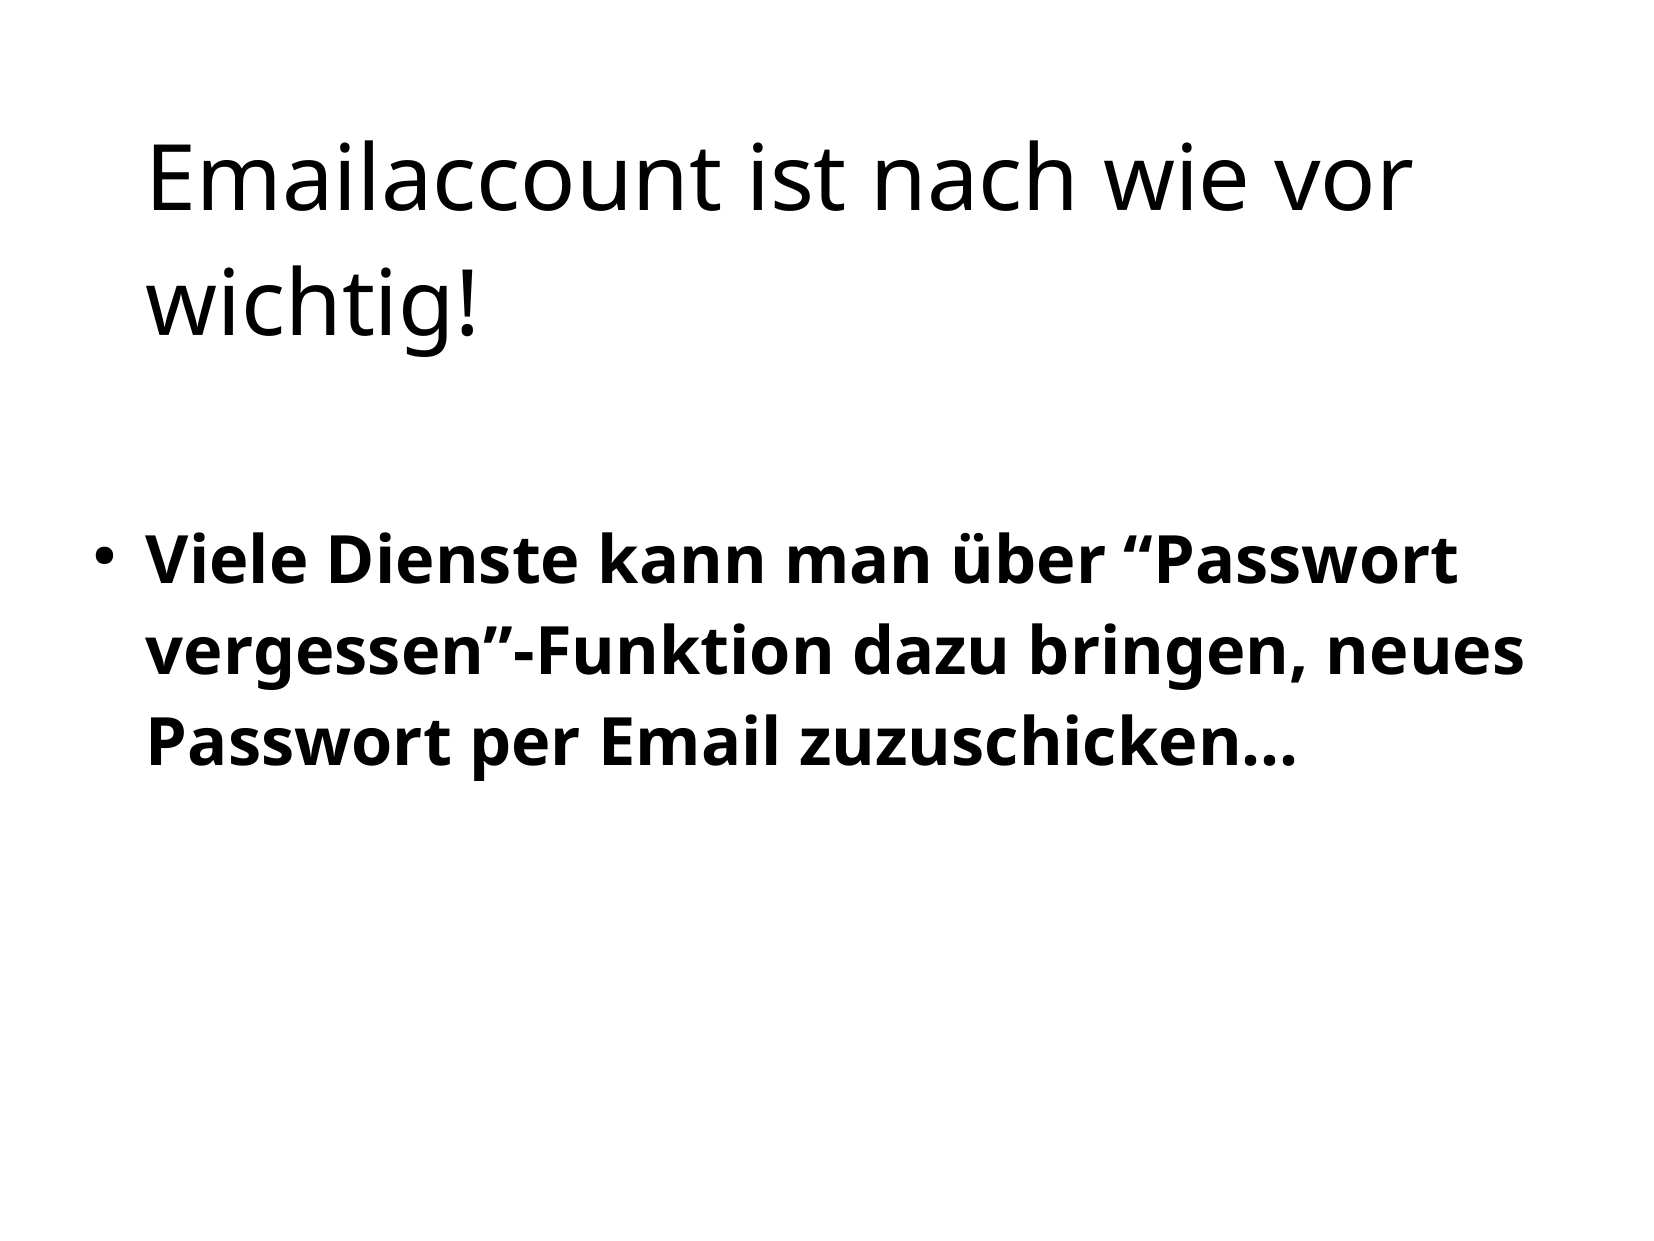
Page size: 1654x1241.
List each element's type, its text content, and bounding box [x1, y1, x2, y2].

list Emailaccount ist nach wie vor wichtig! Viele Dienste kann man über “Passwort vergessen”-Funktion dazu bringen, neues Passwort per Email zuzuschicken... [75, 112, 1568, 1182]
